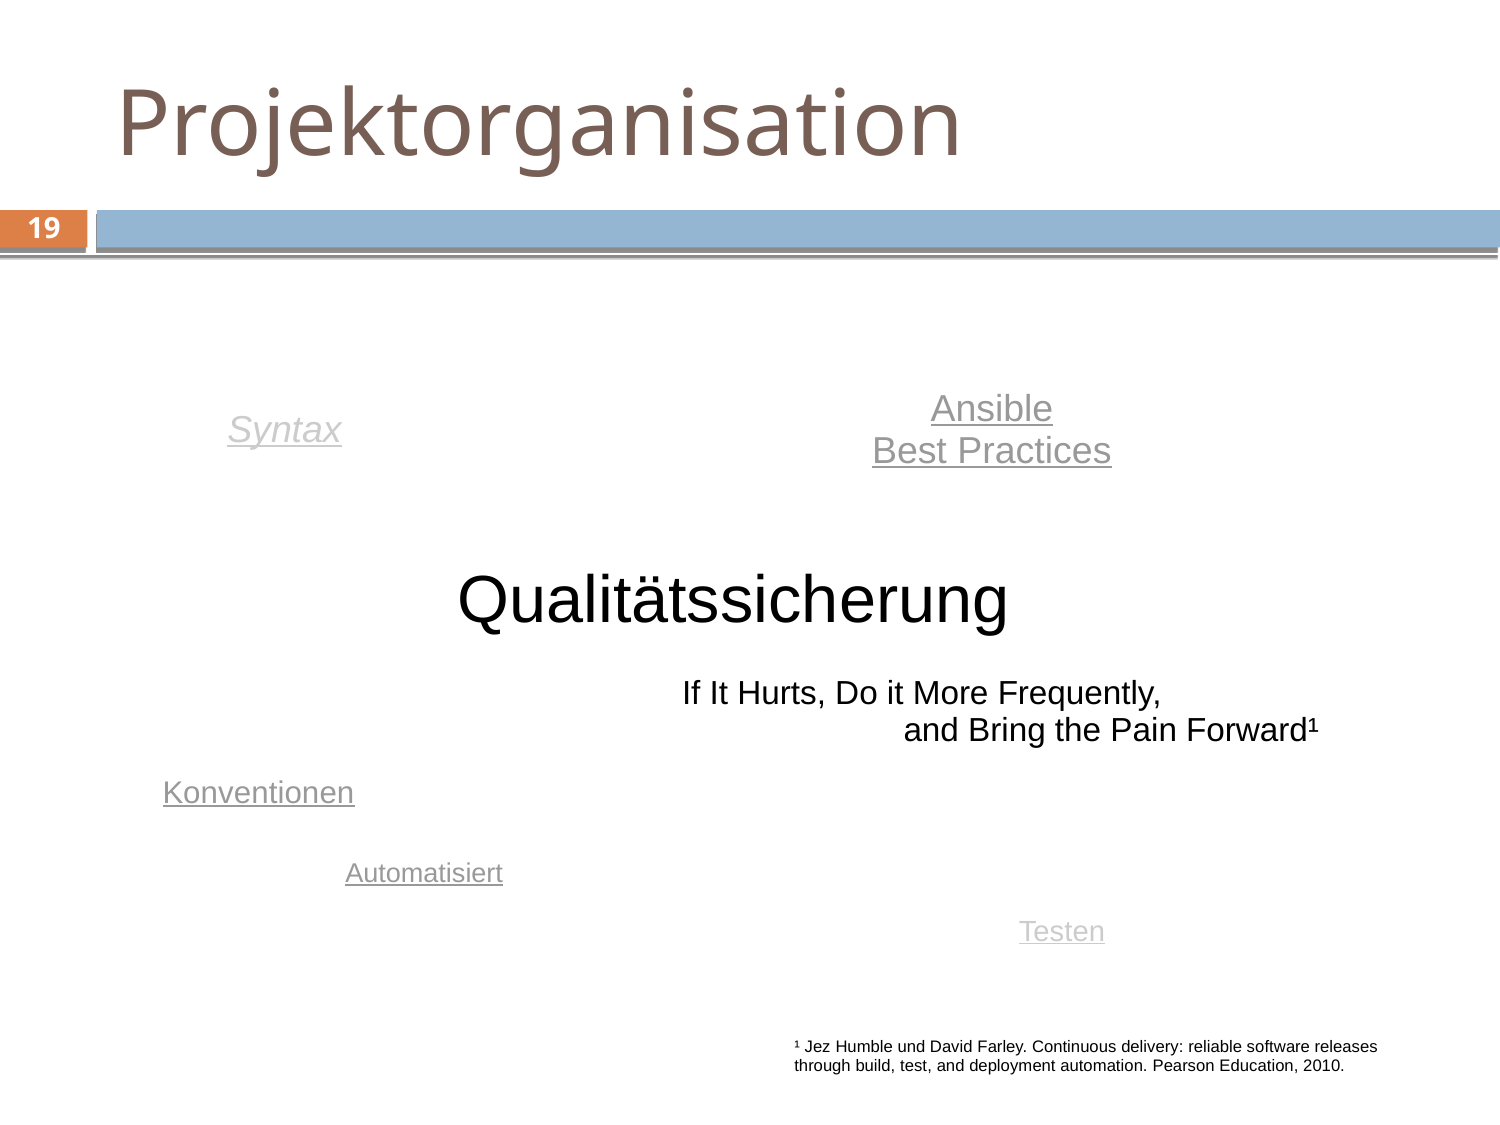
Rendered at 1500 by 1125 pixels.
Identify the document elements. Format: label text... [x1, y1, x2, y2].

text_box Testen [1003, 907, 1360, 965]
subtitle Qualitätssicherung [47, 259, 1385, 1014]
text_box ¹ Jez Humble und David Farley. Continuous delivery: reliable software releases through build, test, and deployment automation. Pearson Education, 2010. [779, 1029, 1394, 1083]
text_box Syntax [212, 401, 357, 459]
text_box If It Hurts, Do it More Frequently, and Bring the Pain Forward¹ [667, 667, 1335, 757]
text_box Automatisiert [330, 850, 518, 908]
text_box Ansible Best Practices [857, 380, 1127, 479]
text_box Konventionen [147, 767, 370, 818]
title Projektorganisation [100, 37, 1438, 200]
